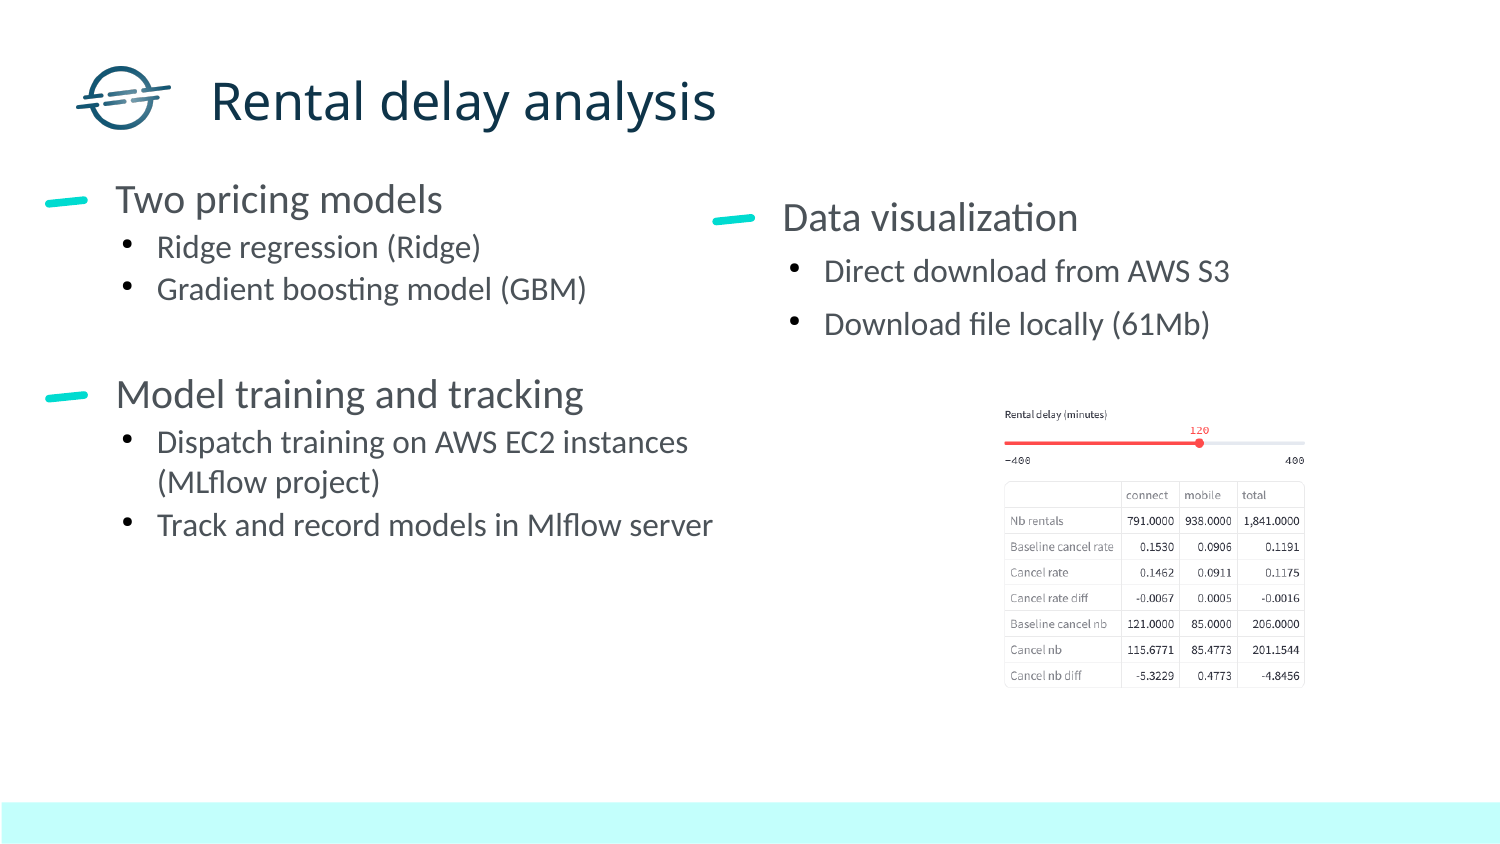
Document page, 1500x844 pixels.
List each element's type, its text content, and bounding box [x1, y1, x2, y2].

text_box [45, 196, 88, 208]
picture [1001, 406, 1310, 691]
title Track and record models in Mlflow server [106, 487, 736, 553]
title Download file locally (61Mb) [773, 287, 1285, 346]
title Ridge regression (Ridge) [106, 210, 581, 251]
title Two pricing models [100, 157, 629, 230]
picture [76, 66, 171, 130]
text_box [45, 391, 88, 403]
title Data visualization [767, 174, 1296, 247]
title Dispatch training on AWS EC2 instances (MLflow project) [106, 405, 718, 487]
title Gradient boosting model (GBM) [106, 251, 647, 311]
text_box [1, 802, 1500, 844]
title Model training and tracking [100, 352, 629, 440]
title Direct download from AWS S3 [773, 233, 1248, 287]
text_box [712, 214, 756, 226]
title Rental delay analysis [195, 53, 872, 141]
